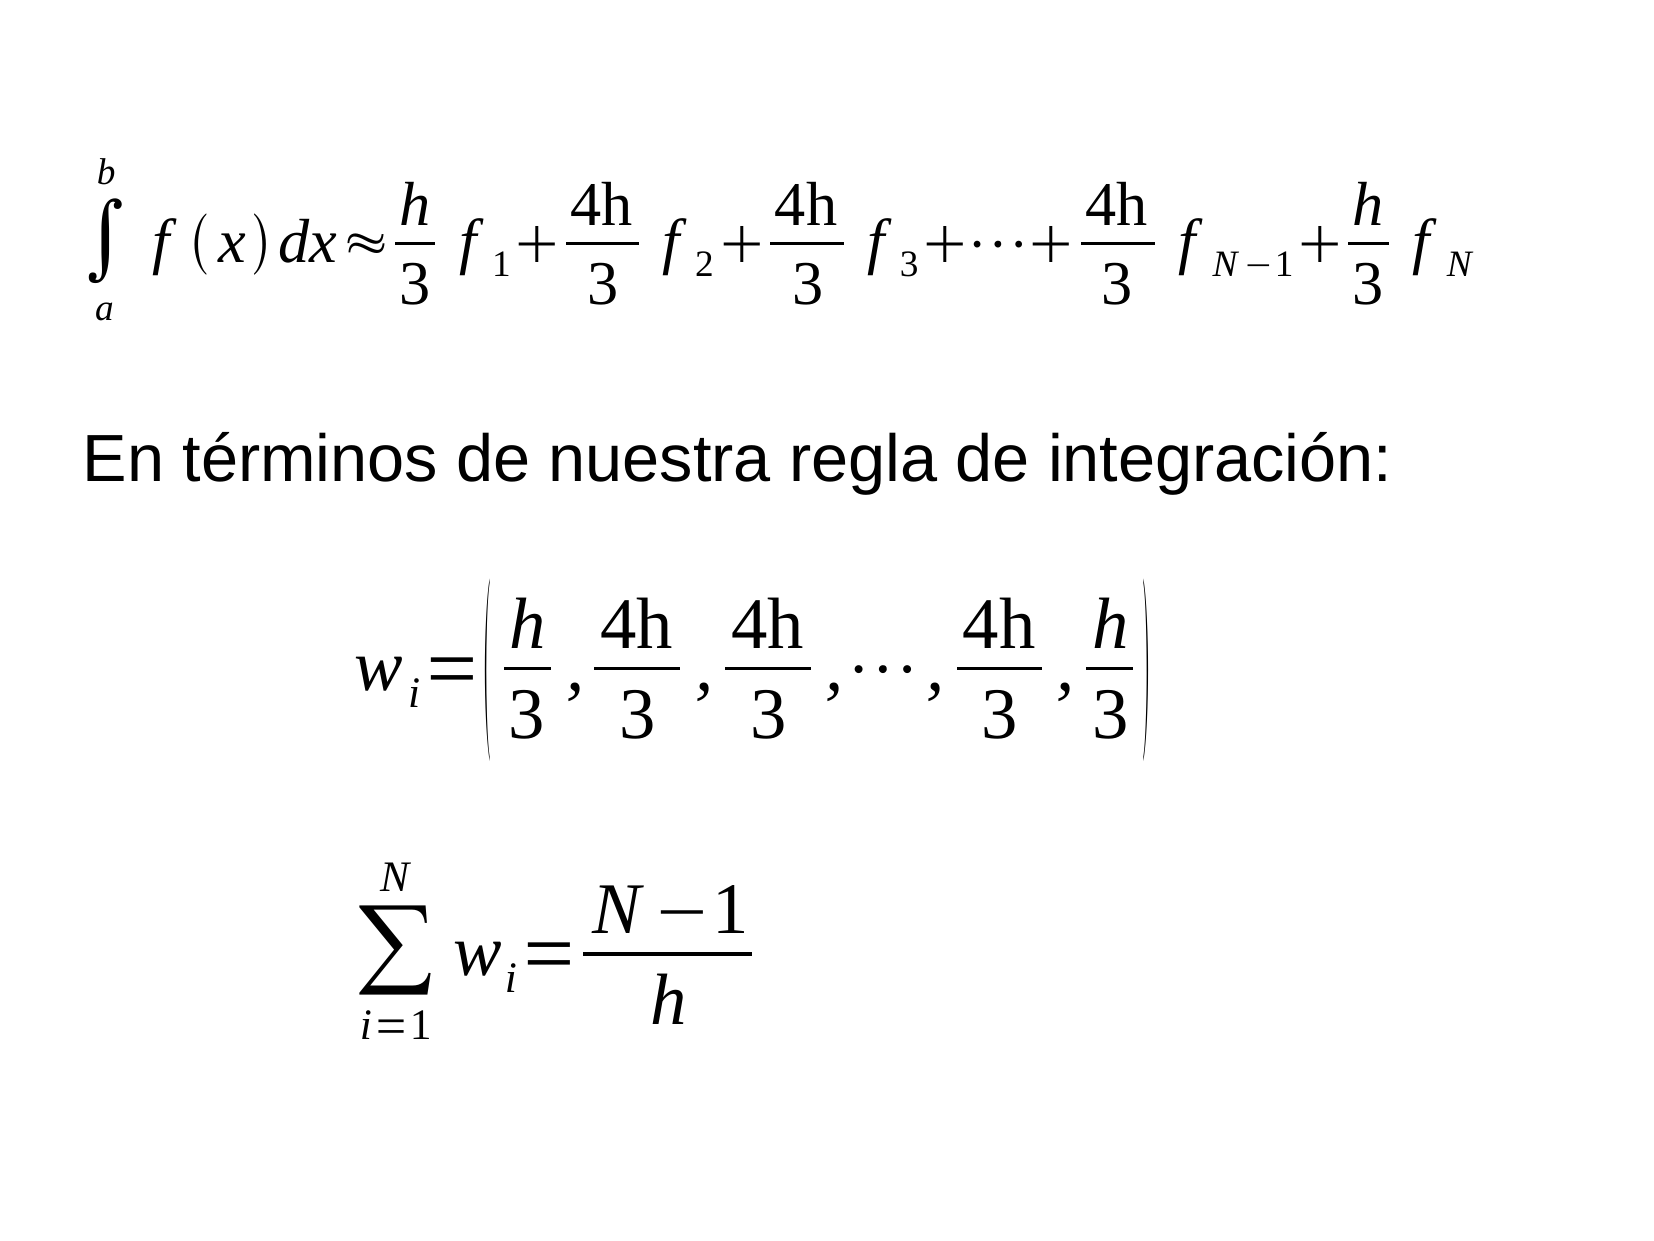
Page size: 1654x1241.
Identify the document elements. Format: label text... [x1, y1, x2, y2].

chart [347, 574, 1160, 763]
text_box En términos de nuestra regla de integración: [82, 398, 1571, 520]
chart [347, 852, 762, 1050]
chart [73, 151, 1478, 330]
